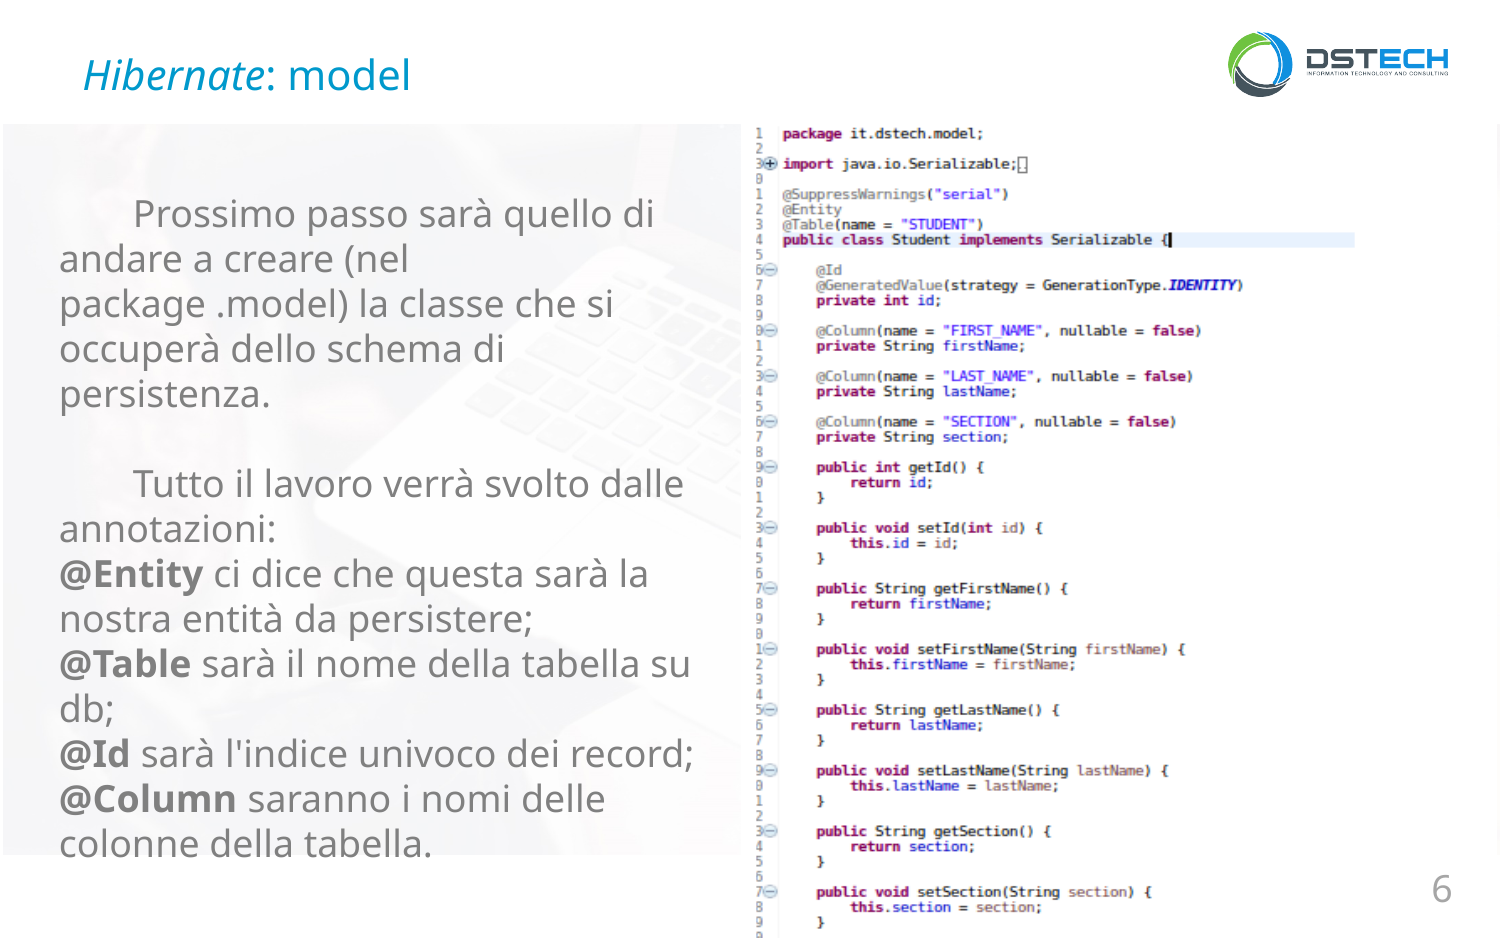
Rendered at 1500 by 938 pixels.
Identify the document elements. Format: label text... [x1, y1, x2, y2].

text_box [741, 124, 1497, 869]
picture [756, 125, 1355, 938]
text_box Hibernate: model [67, 41, 1034, 107]
picture [1228, 31, 1448, 97]
picture [3, 124, 741, 855]
text_box Prossimo passo sarà quello di andare a creare (nel package .model) la classe che si occuperà dello schema di persistenza. Tutto il lavoro verrà svolto dalle annotazioni: @Entity ci dice che questa sarà la nostra entità da persistere; @Table sarà il nome della tabella su db; @Id sarà l'indice univoco dei record; @Column saranno i nomi delle colonne della tabella. [59, 145, 697, 871]
text_box 6 [1381, 864, 1460, 910]
